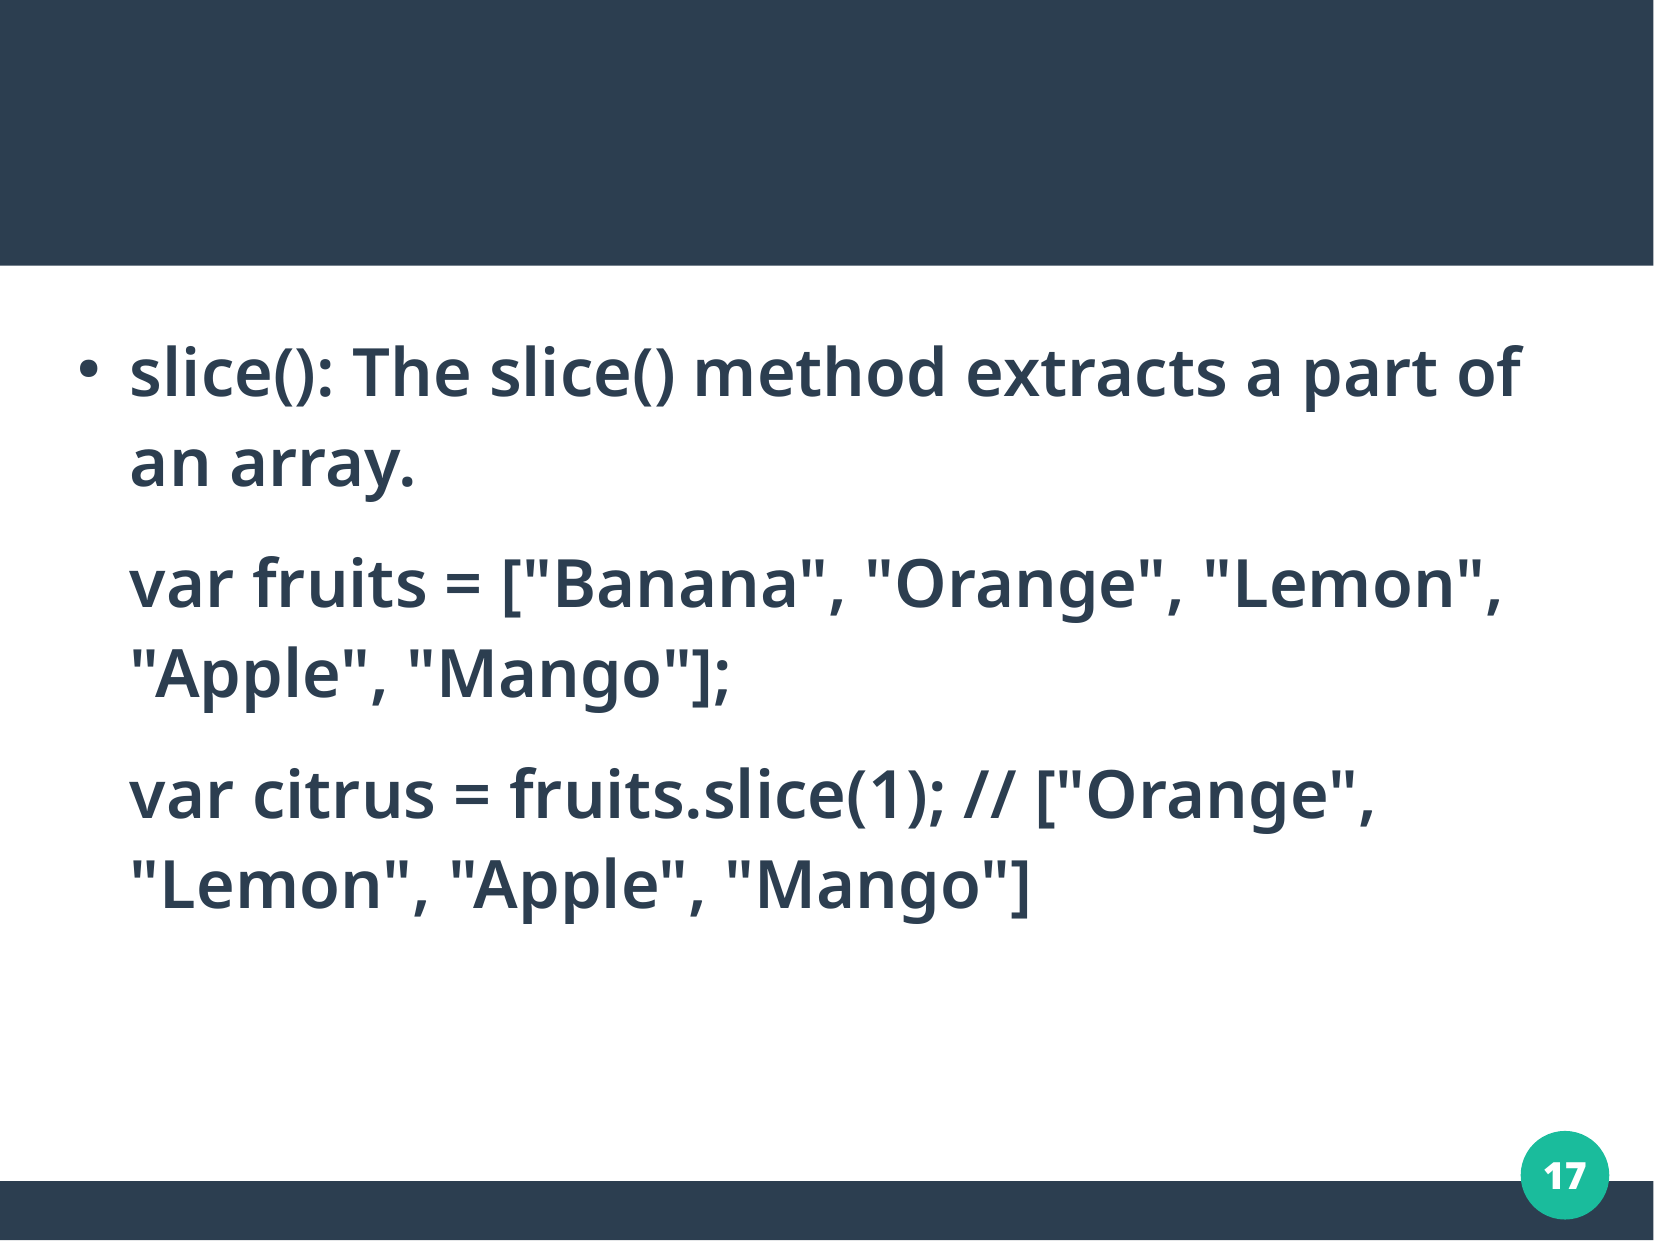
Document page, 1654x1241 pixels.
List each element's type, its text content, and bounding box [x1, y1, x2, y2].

list slice(): The slice() method extracts a part of an array. var fruits = ["Banana", "Orange", "Lemon", "Apple", "Mango"]; var citrus = fruits.slice(1); // ["Orange", "Lemon", "Apple", "Mango"] [59, 324, 1595, 1152]
